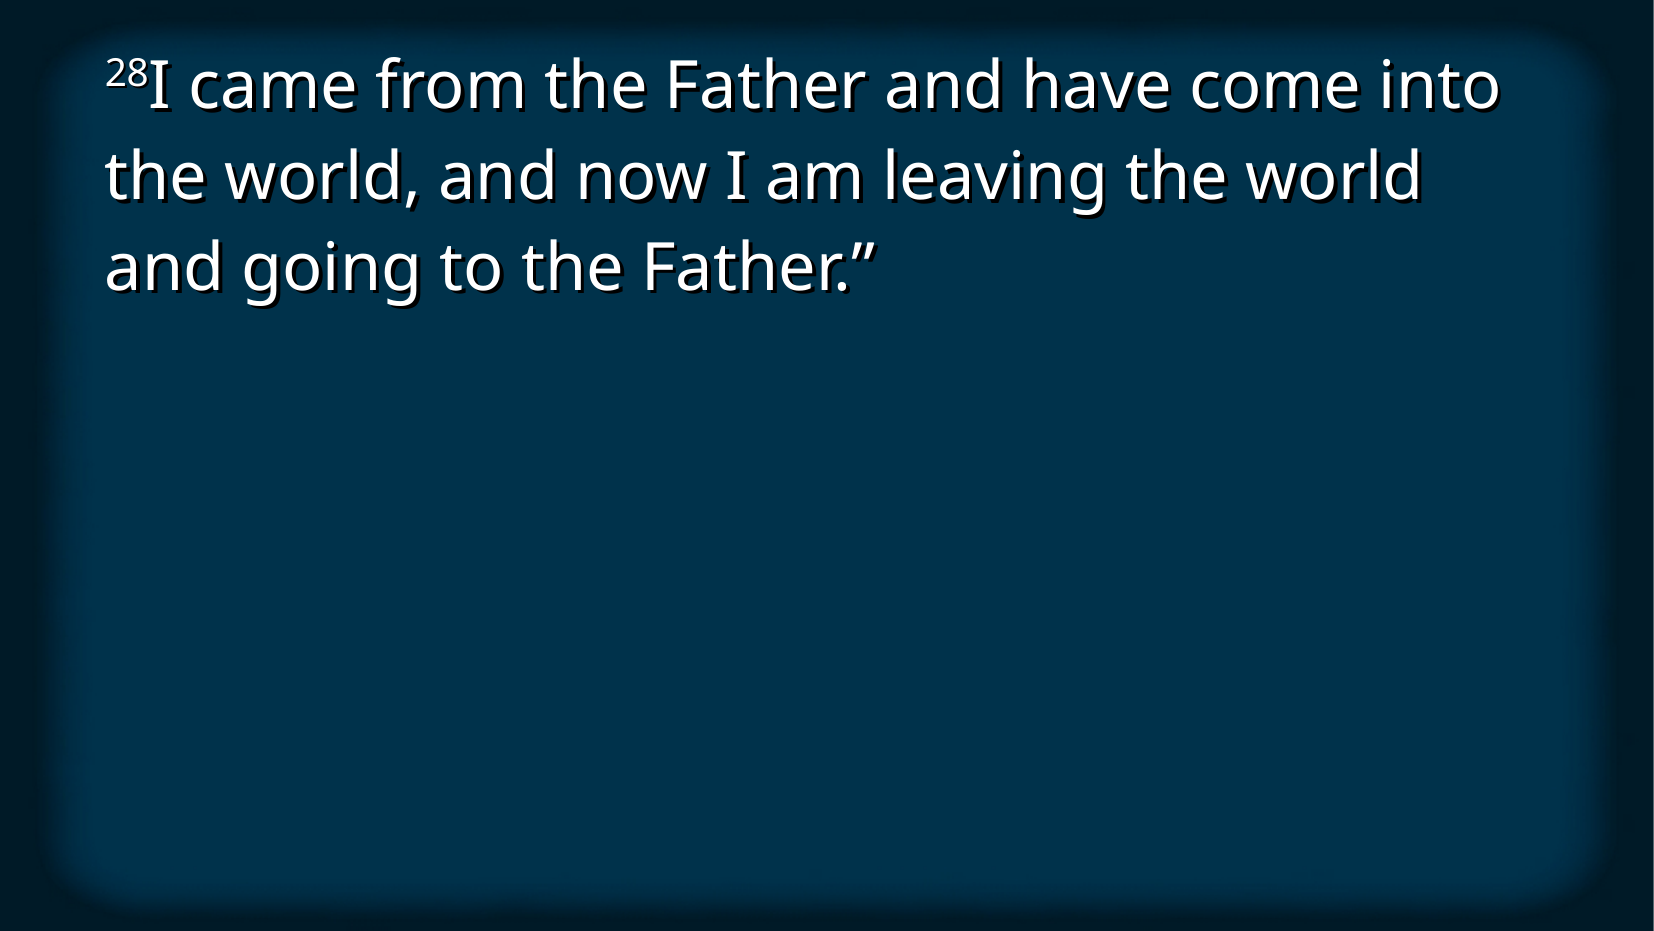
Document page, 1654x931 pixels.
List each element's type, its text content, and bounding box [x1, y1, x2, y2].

picture [0, 0, 1654, 931]
text_box 28I came from the Father and have come into the world, and now I am leaving the world and going to the Father.” [90, 30, 1576, 312]
